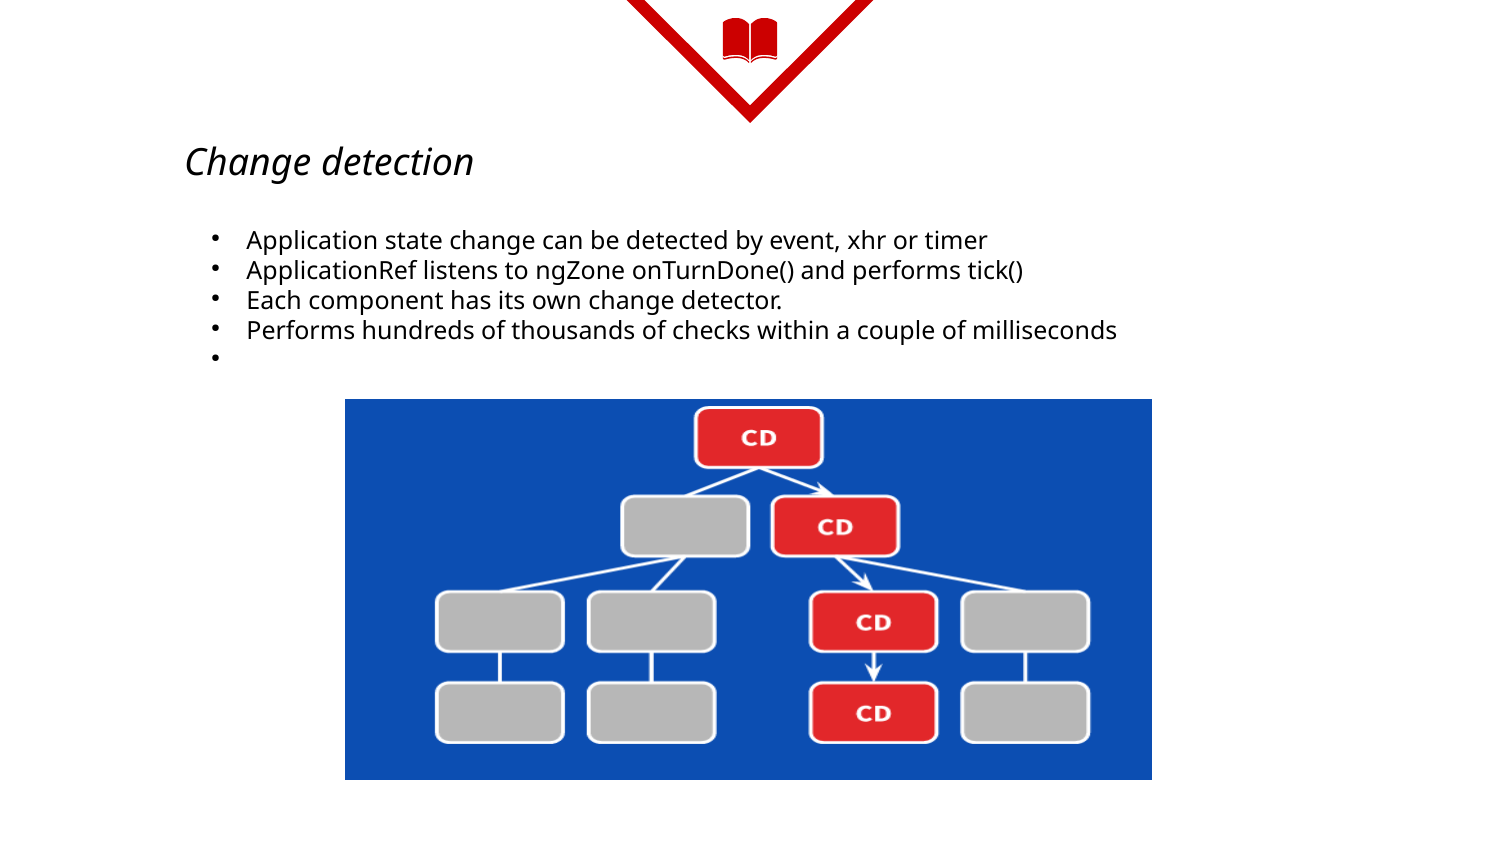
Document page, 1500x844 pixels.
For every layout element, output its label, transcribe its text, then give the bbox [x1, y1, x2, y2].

list Application state change can be detected by event, xhr or timer ApplicationRef listens to ngZone onTurnDone() and performs tick() Each component has its own change detector. Performs hundreds of thousands of checks within a couple of milliseconds [195, 209, 1304, 345]
title Change detection [169, 123, 1331, 212]
picture [345, 399, 1152, 781]
text_box [722, 18, 778, 64]
